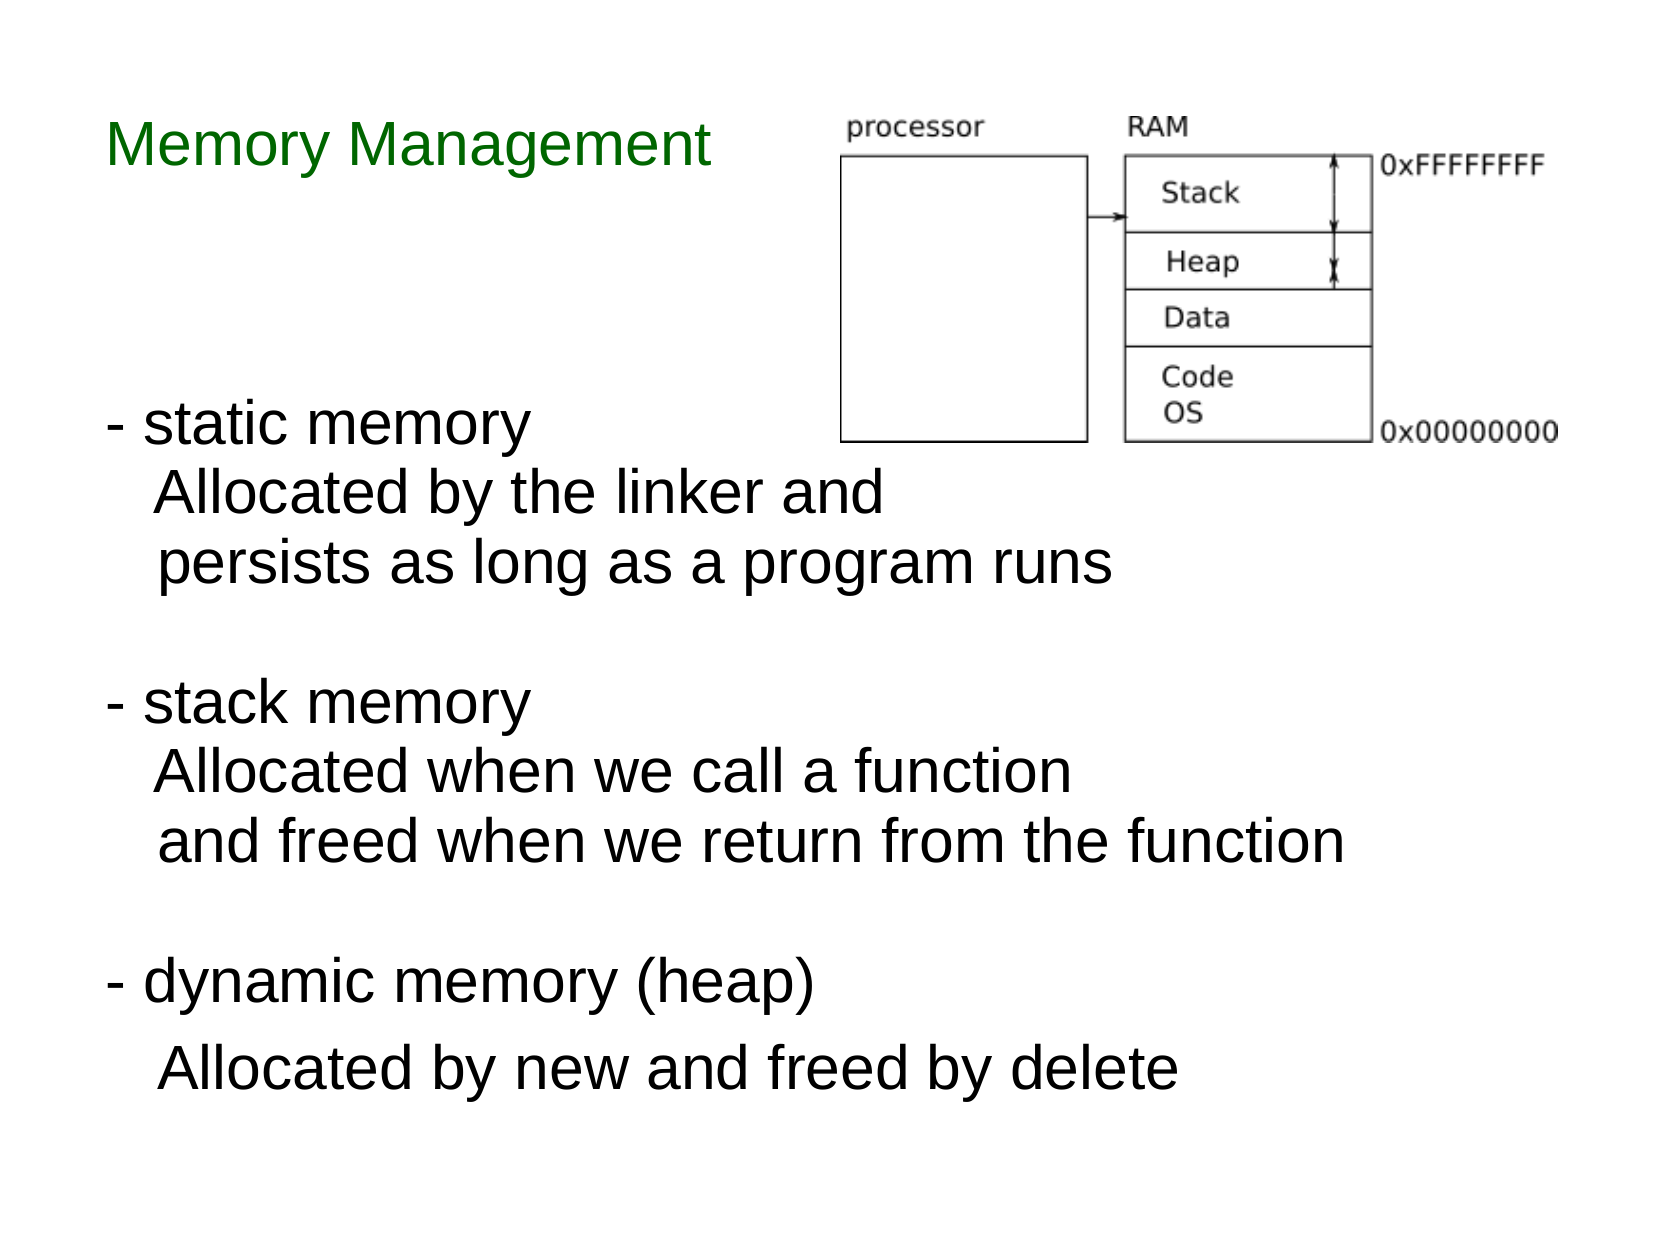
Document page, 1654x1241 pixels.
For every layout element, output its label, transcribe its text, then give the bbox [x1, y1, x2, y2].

text_box Memory Management - static memory Allocated by the linker and persists as long as a program runs - stack memory Allocated when we call a function and freed when we return from the function - dynamic memory (heap) Allocated by new and freed by delete [105, 106, 1594, 1105]
picture [840, 116, 1558, 444]
